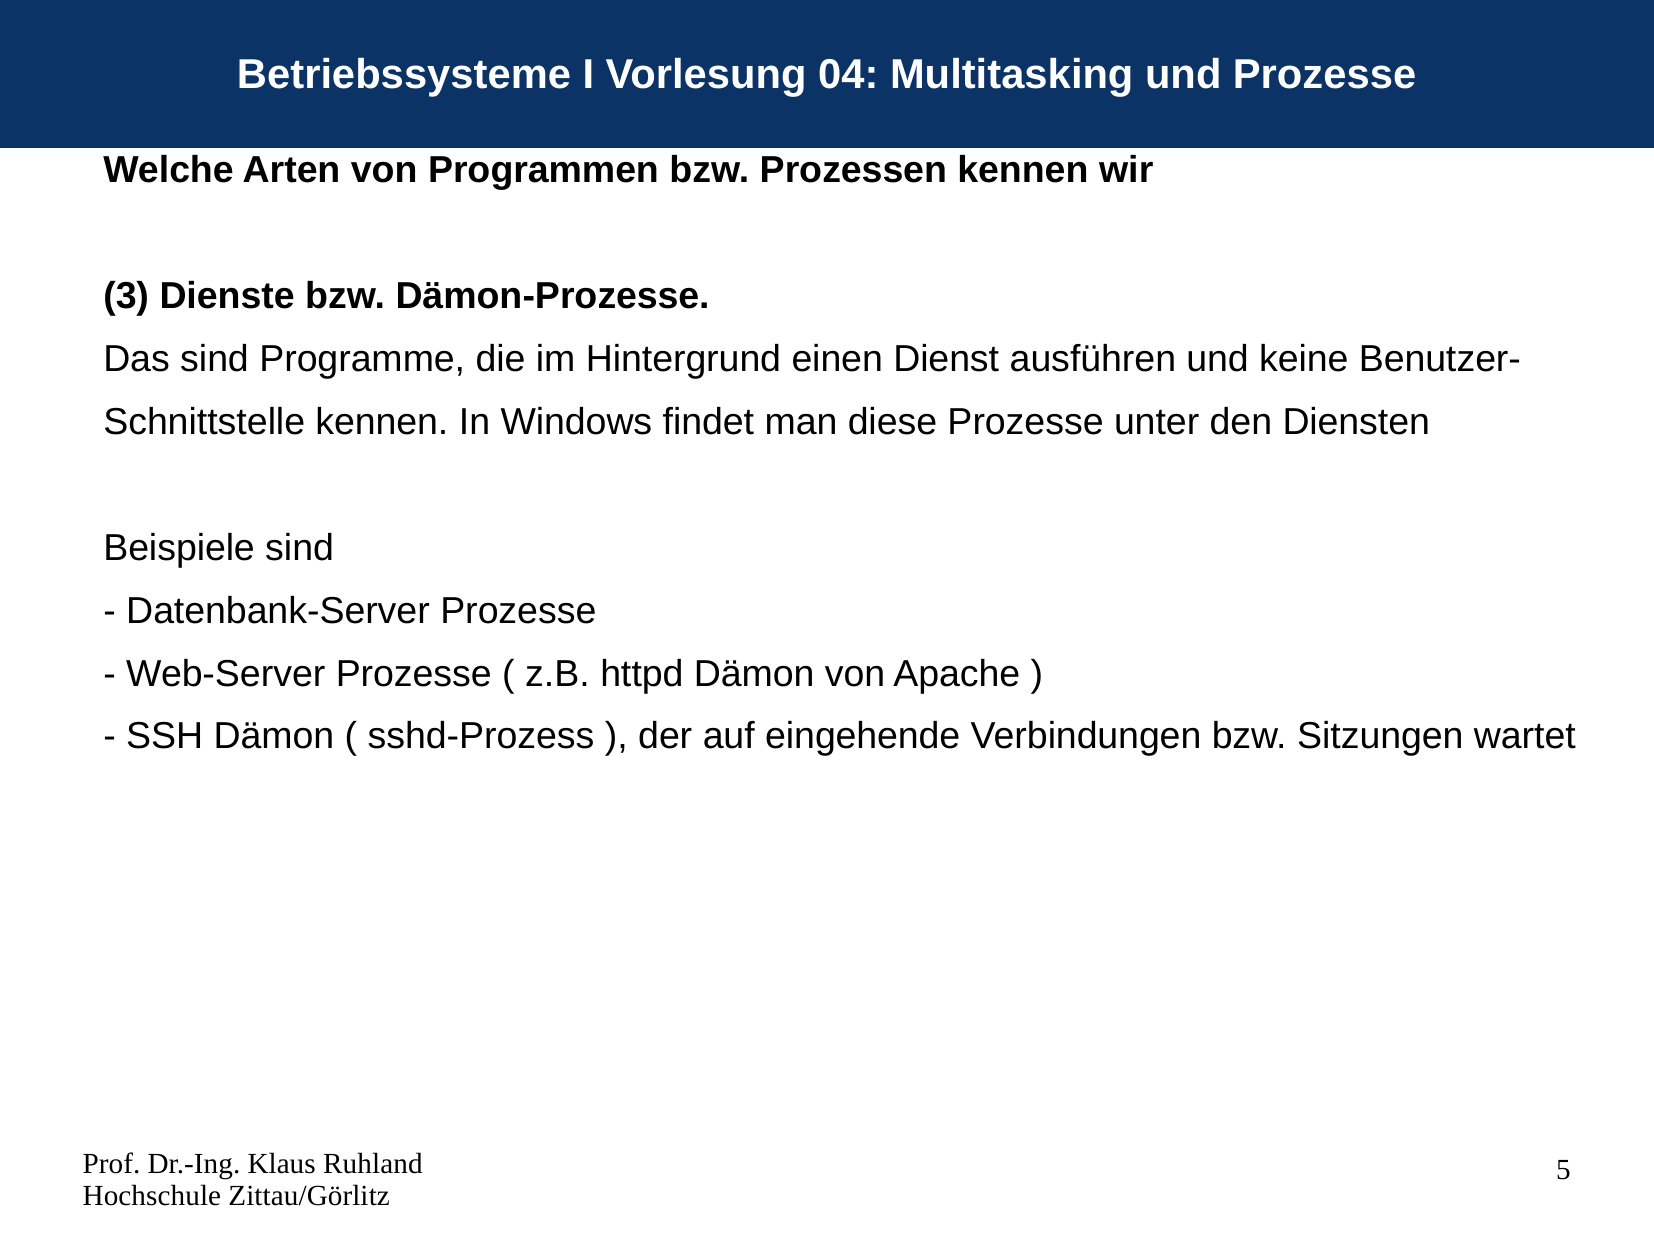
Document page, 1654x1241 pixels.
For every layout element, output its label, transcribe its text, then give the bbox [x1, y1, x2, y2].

text_box Welche Arten von Programmen bzw. Prozessen kennen wir (3) Dienste bzw. Dämon-Prozesse. Das sind Programme, die im Hintergrund einen Dienst ausführen und keine Benutzer-Schnittstelle kennen. In Windows findet man diese Prozesse unter den Diensten Beispiele sind - Datenbank-Server Prozesse - Web-Server Prozesse ( z.B. httpd Dämon von Apache ) - SSH Dämon ( sshd-Prozess ), der auf eingehende Verbindungen bzw. Sitzungen wartet [88, 120, 1654, 1093]
